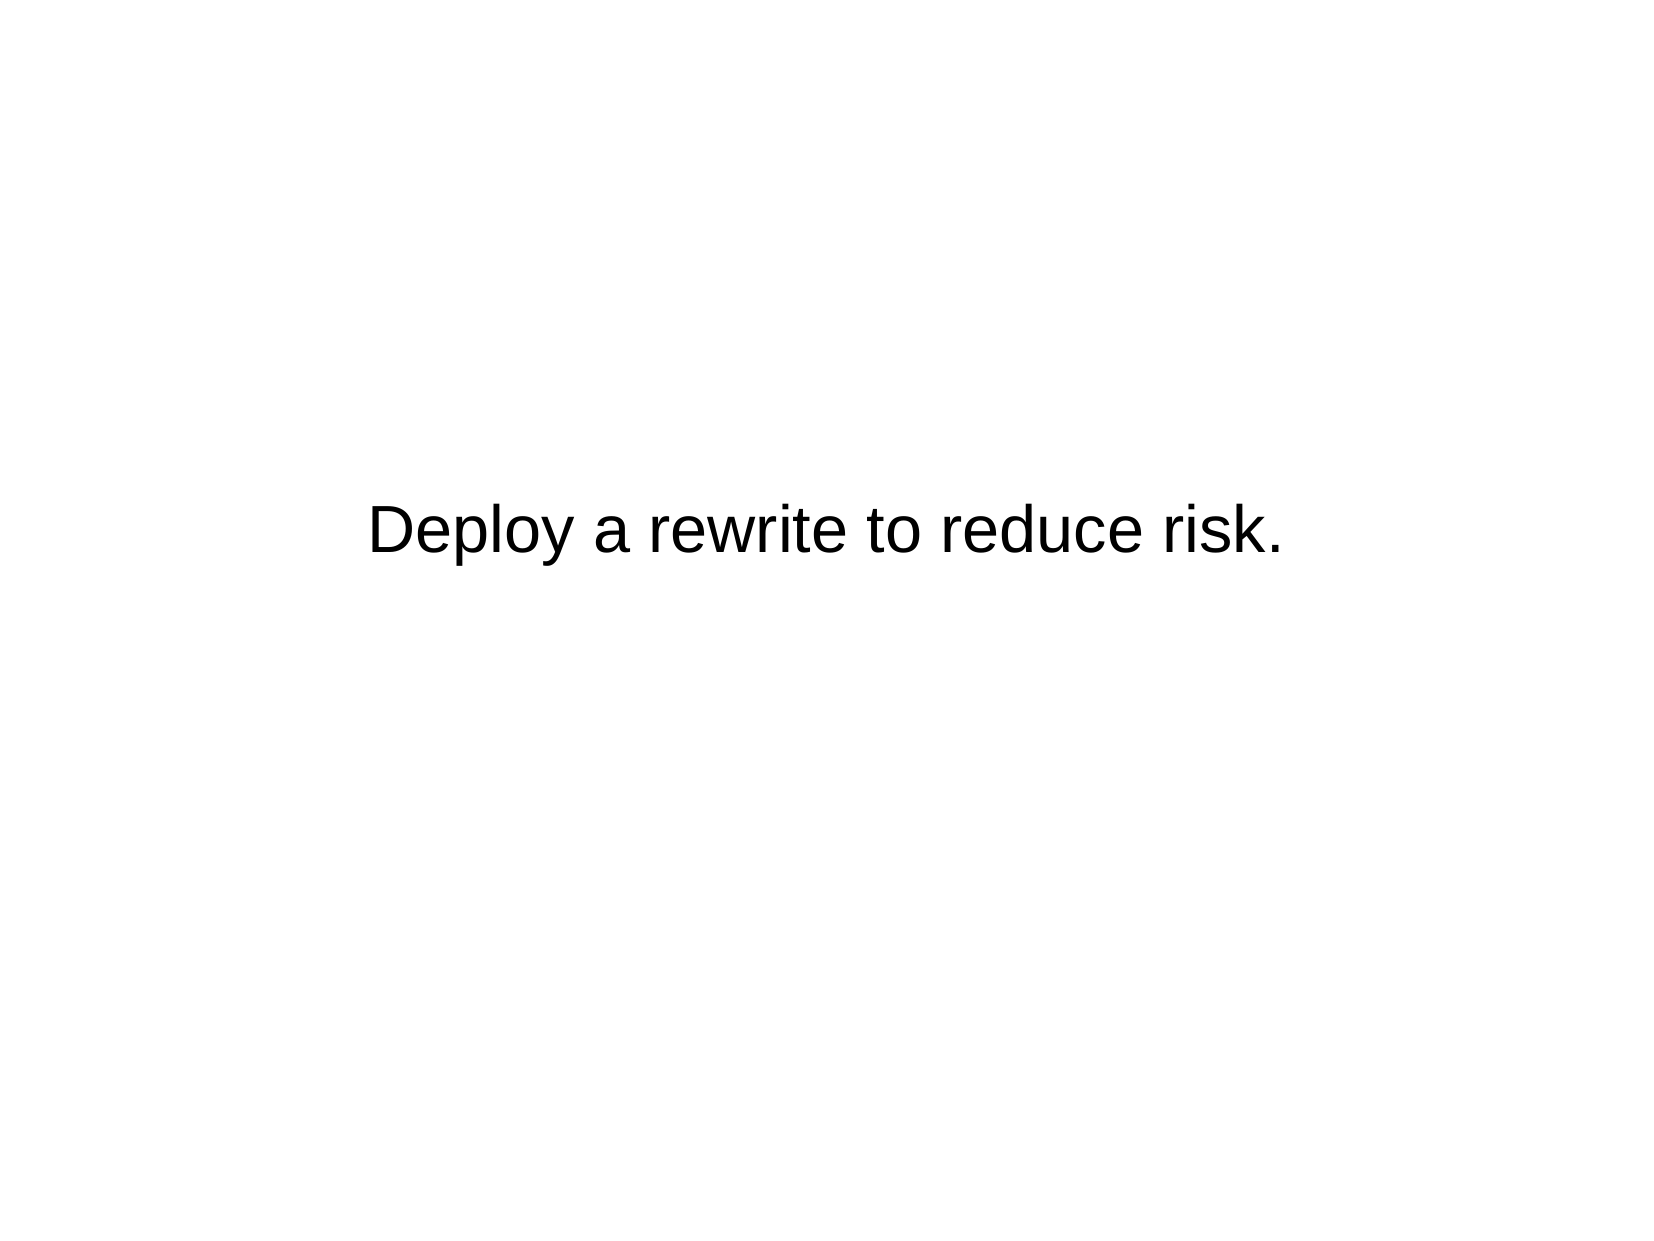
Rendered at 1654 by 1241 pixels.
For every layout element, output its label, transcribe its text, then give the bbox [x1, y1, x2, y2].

subtitle Deploy a rewrite to reduce risk. [82, 49, 1571, 1010]
